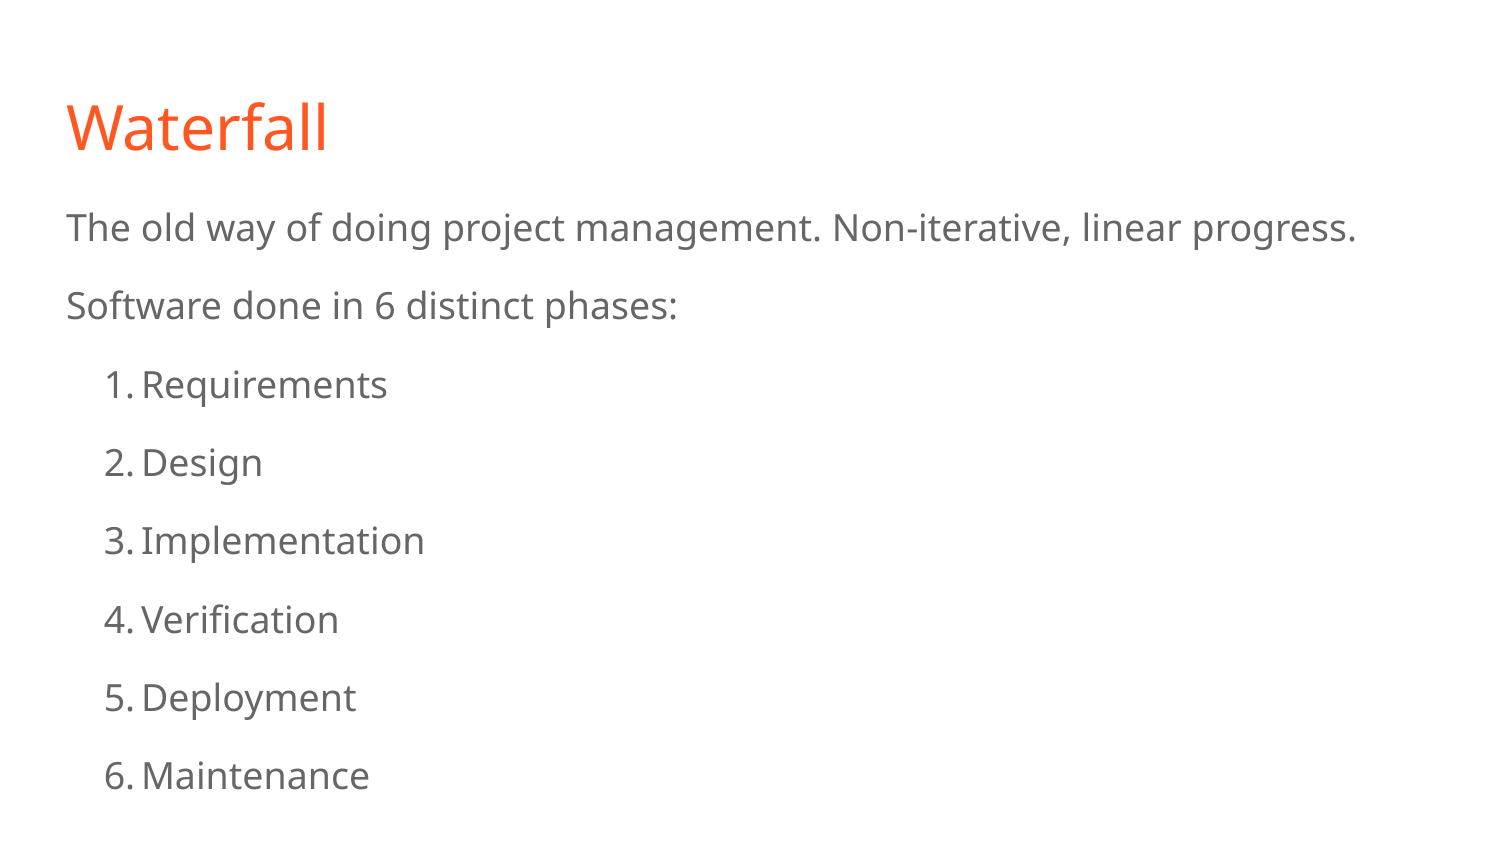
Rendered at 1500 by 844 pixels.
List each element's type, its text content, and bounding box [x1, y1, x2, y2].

title Waterfall [51, 72, 1449, 167]
list The old way of doing project management. Non-iterative, linear progress. Software done in 6 distinct phases: Requirements Design Implementation Verification Deployment Maintenance [51, 189, 1449, 750]
